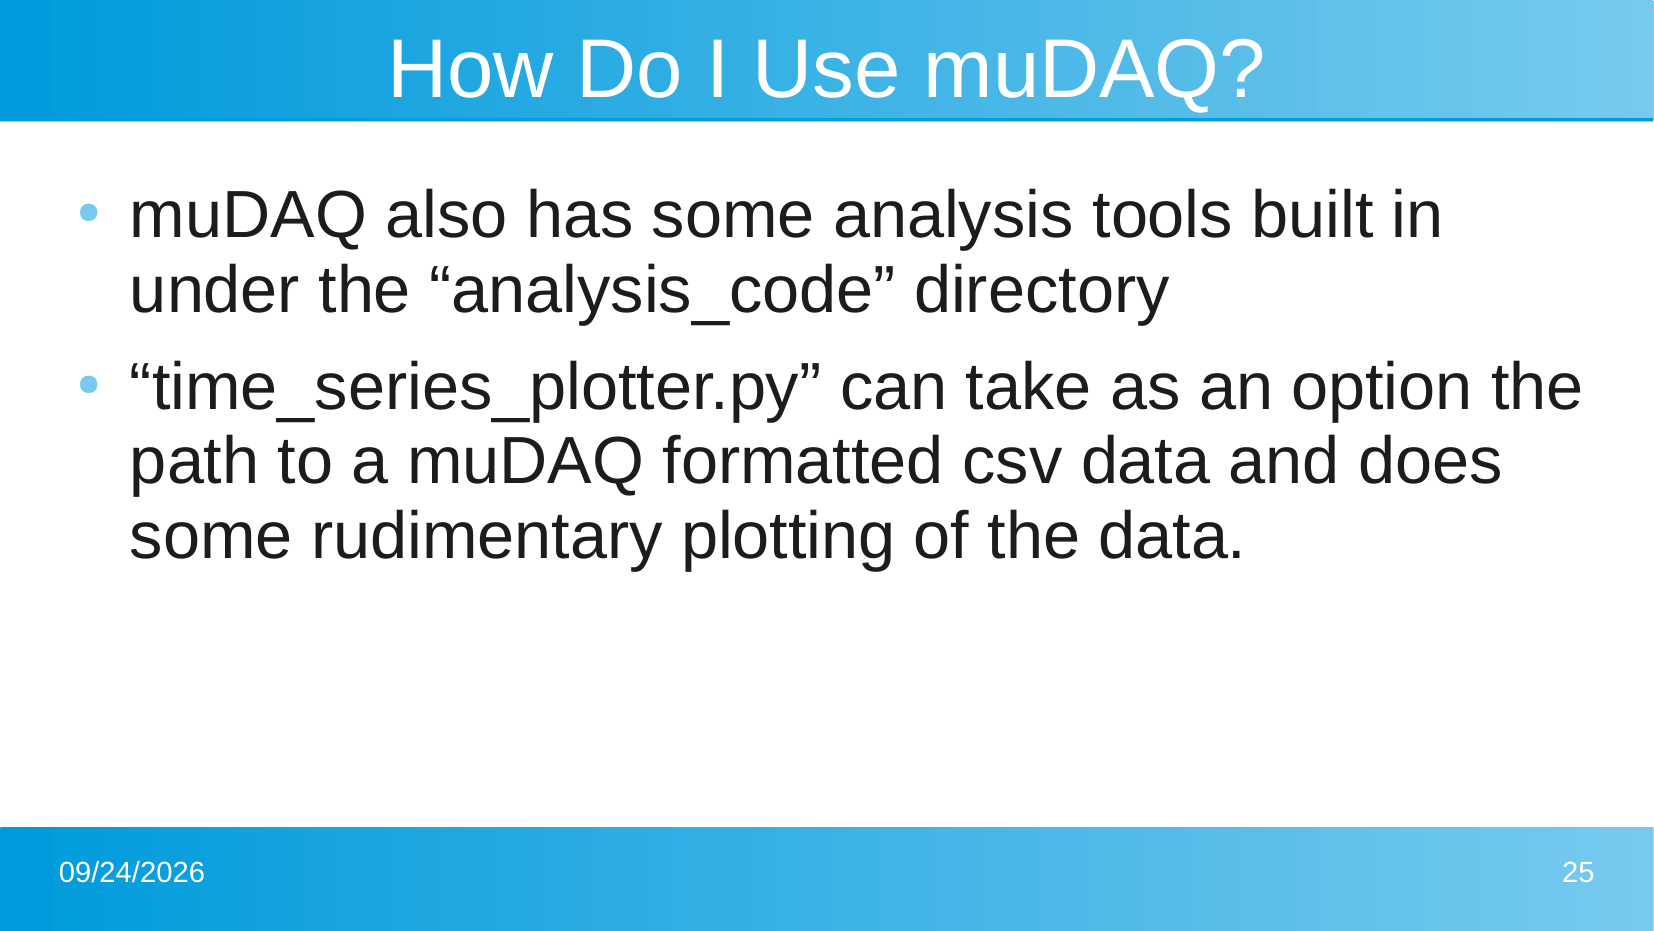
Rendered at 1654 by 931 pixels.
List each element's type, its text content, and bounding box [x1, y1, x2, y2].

title How Do I Use muDAQ? [59, 22, 1595, 116]
list muDAQ also has some analysis tools built in under the “analysis_code” directory “time_series_plotter.py” can take as an option the path to a muDAQ formatted csv data and does some rudimentary plotting of the data. [59, 177, 1595, 768]
